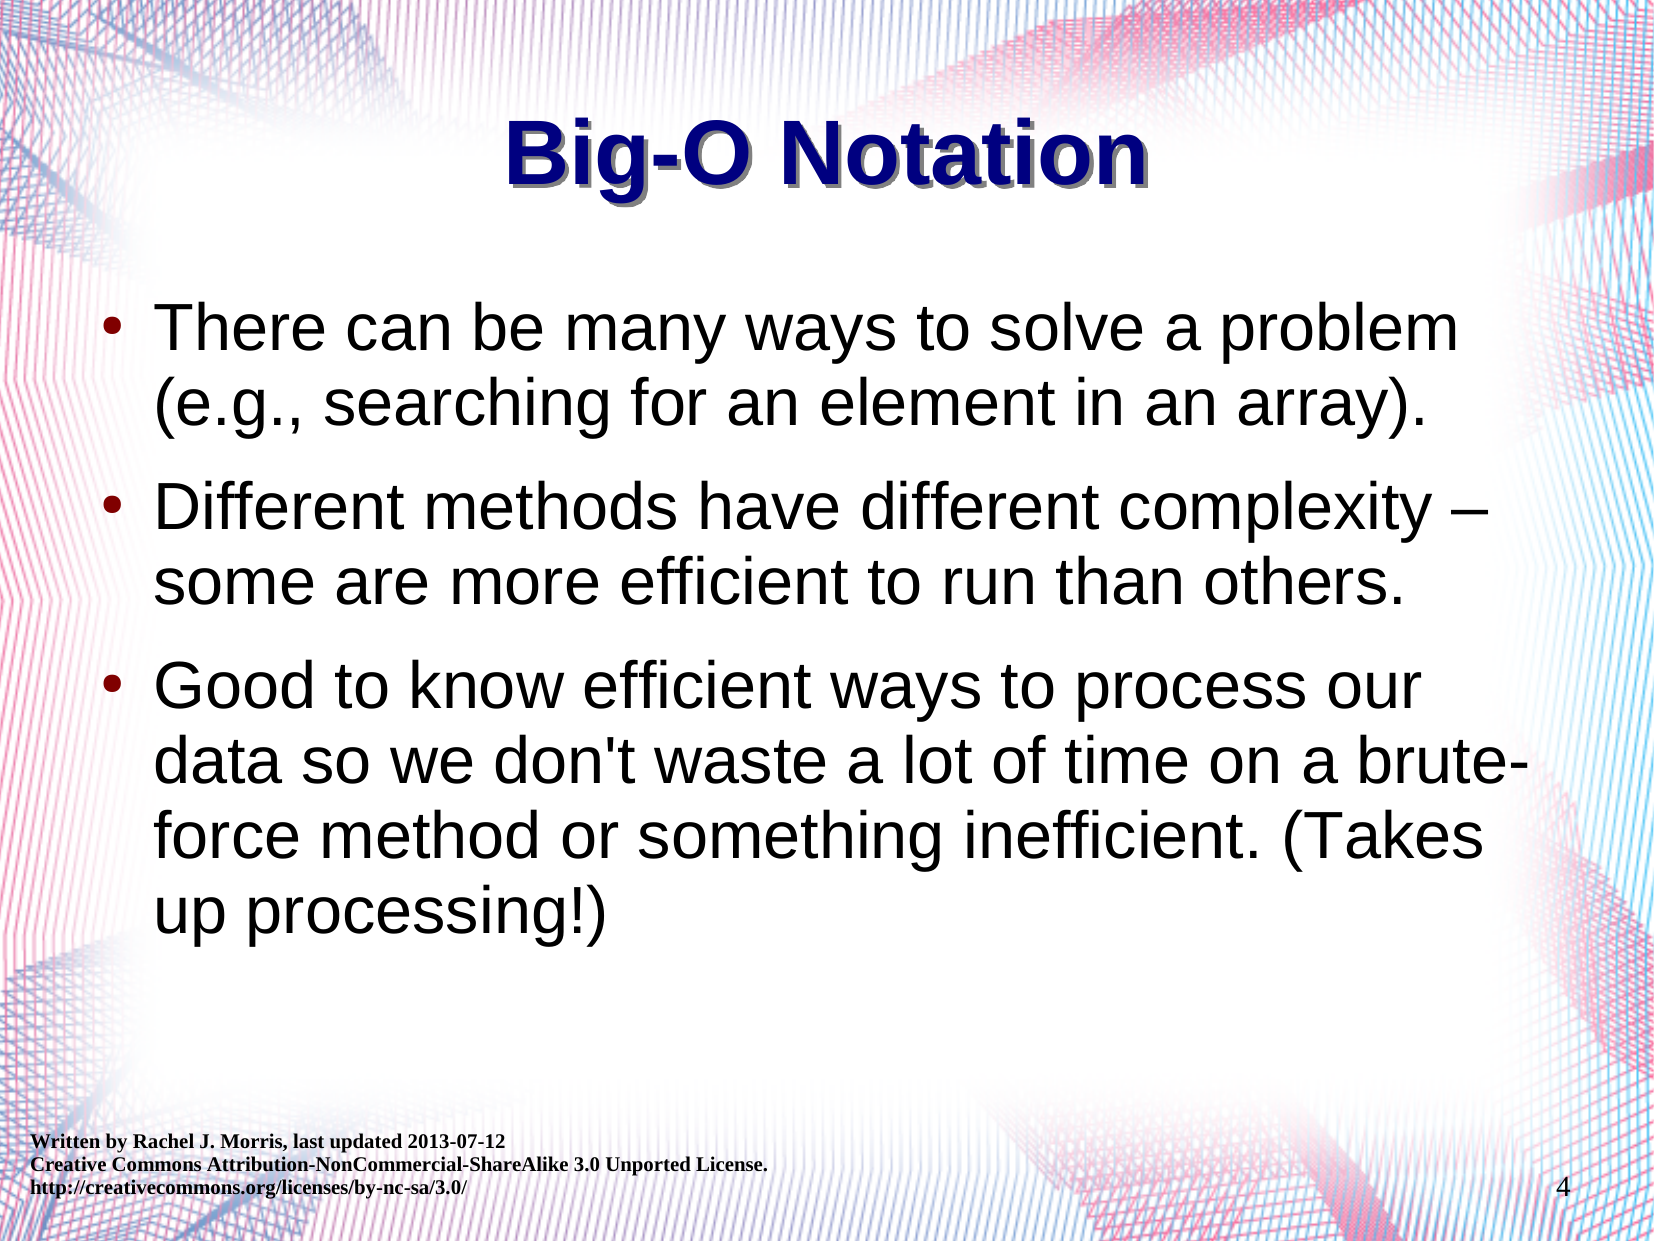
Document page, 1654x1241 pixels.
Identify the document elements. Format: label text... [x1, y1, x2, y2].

list There can be many ways to solve a problem (e.g., searching for an element in an array). Different methods have different complexity – some are more efficient to run than others. Good to know efficient ways to process our data so we don't waste a lot of time on a brute-force method or something inefficient. (Takes up processing!) [82, 290, 1571, 1010]
title Big-O Notation [82, 49, 1571, 257]
picture [0, 0, 1654, 1241]
